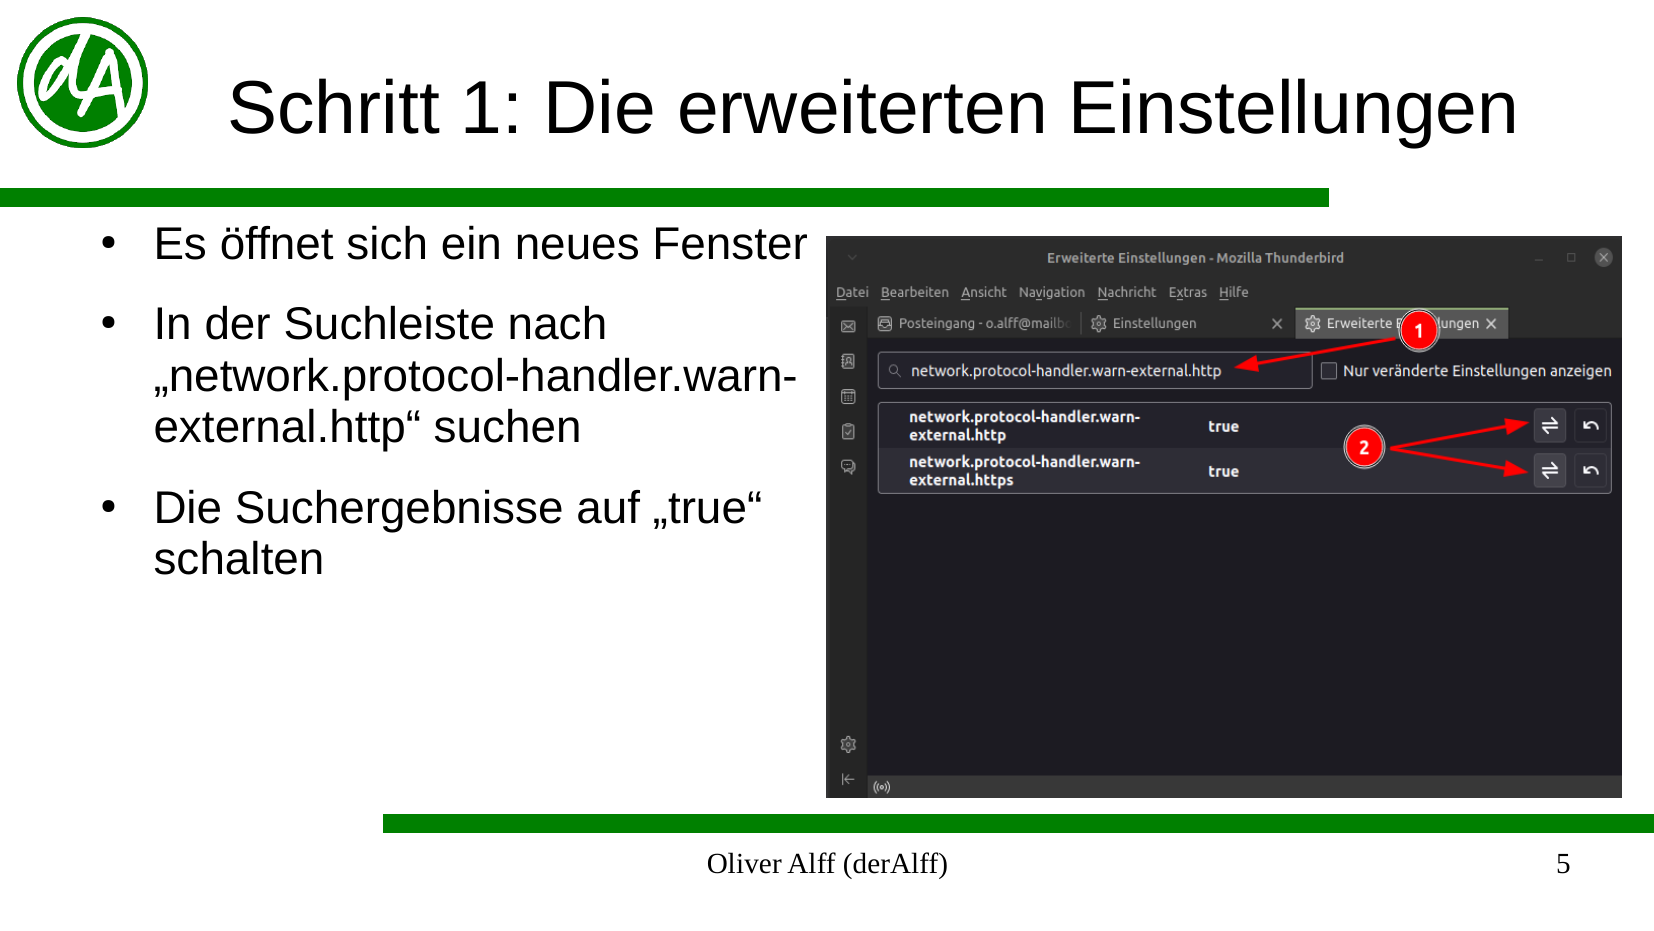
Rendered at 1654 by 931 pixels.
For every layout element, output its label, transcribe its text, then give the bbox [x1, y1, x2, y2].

picture [17, 17, 148, 148]
list Es öffnet sich ein neues Fenster In der Suchleiste nach „network.protocol-handler.warn-external.http“ suchen Die Suchergebnisse auf „true“ schalten [82, 217, 827, 798]
title Schritt 1: Die erweiterten Einstellungen [177, 37, 1571, 178]
picture [826, 236, 1622, 798]
